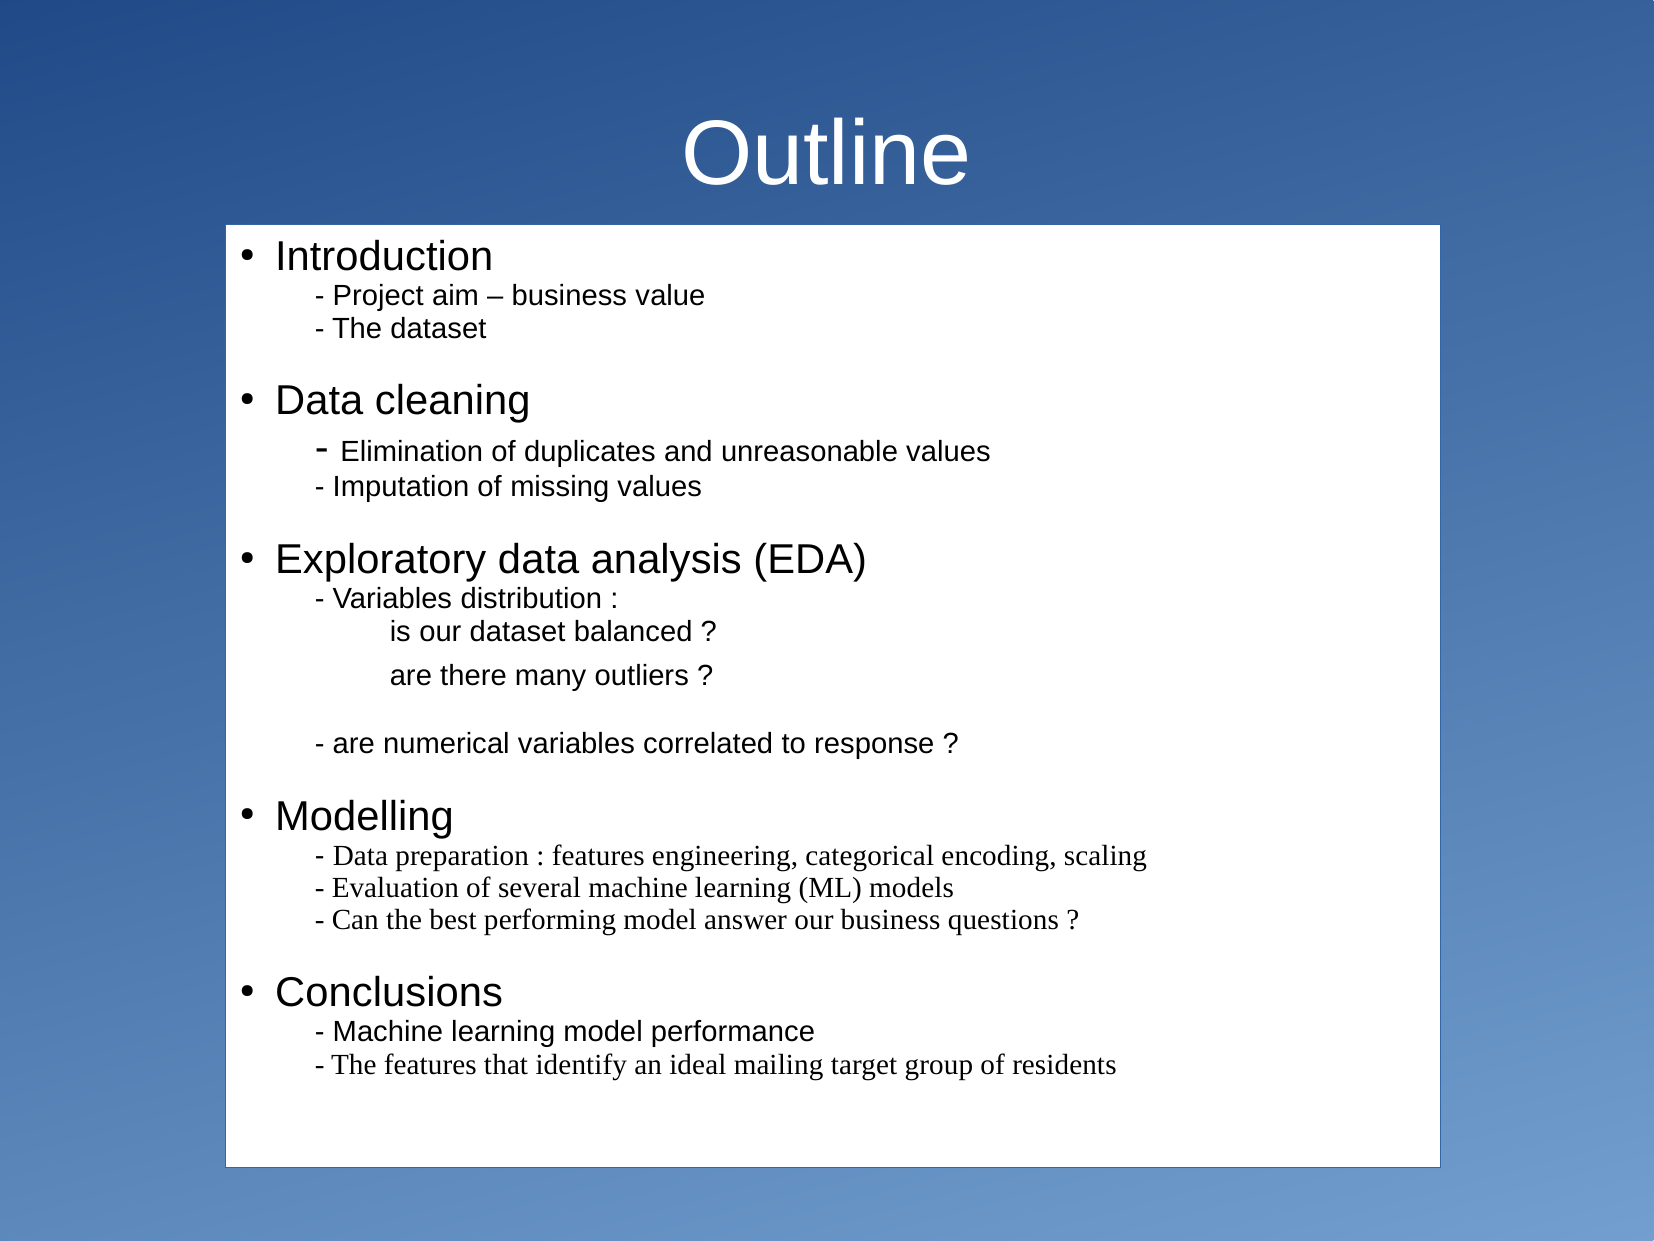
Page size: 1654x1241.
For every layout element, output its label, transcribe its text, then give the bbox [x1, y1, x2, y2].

text_box Introduction - Project aim – business value - The dataset Data cleaning - Elimination of duplicates and unreasonable values - Imputation of missing values Exploratory data analysis (EDA) - Variables distribution : is our dataset balanced ? are there many outliers ? - are numerical variables correlated to response ? Modelling - Data preparation : features engineering, categorical encoding, scaling - Evaluation of several machine learning (ML) models - Can the best performing model answer our business questions ? Conclusions - Machine learning model performance - The features that identify an ideal mailing target group of residents [225, 224, 1441, 1168]
title Outline [82, 49, 1571, 257]
